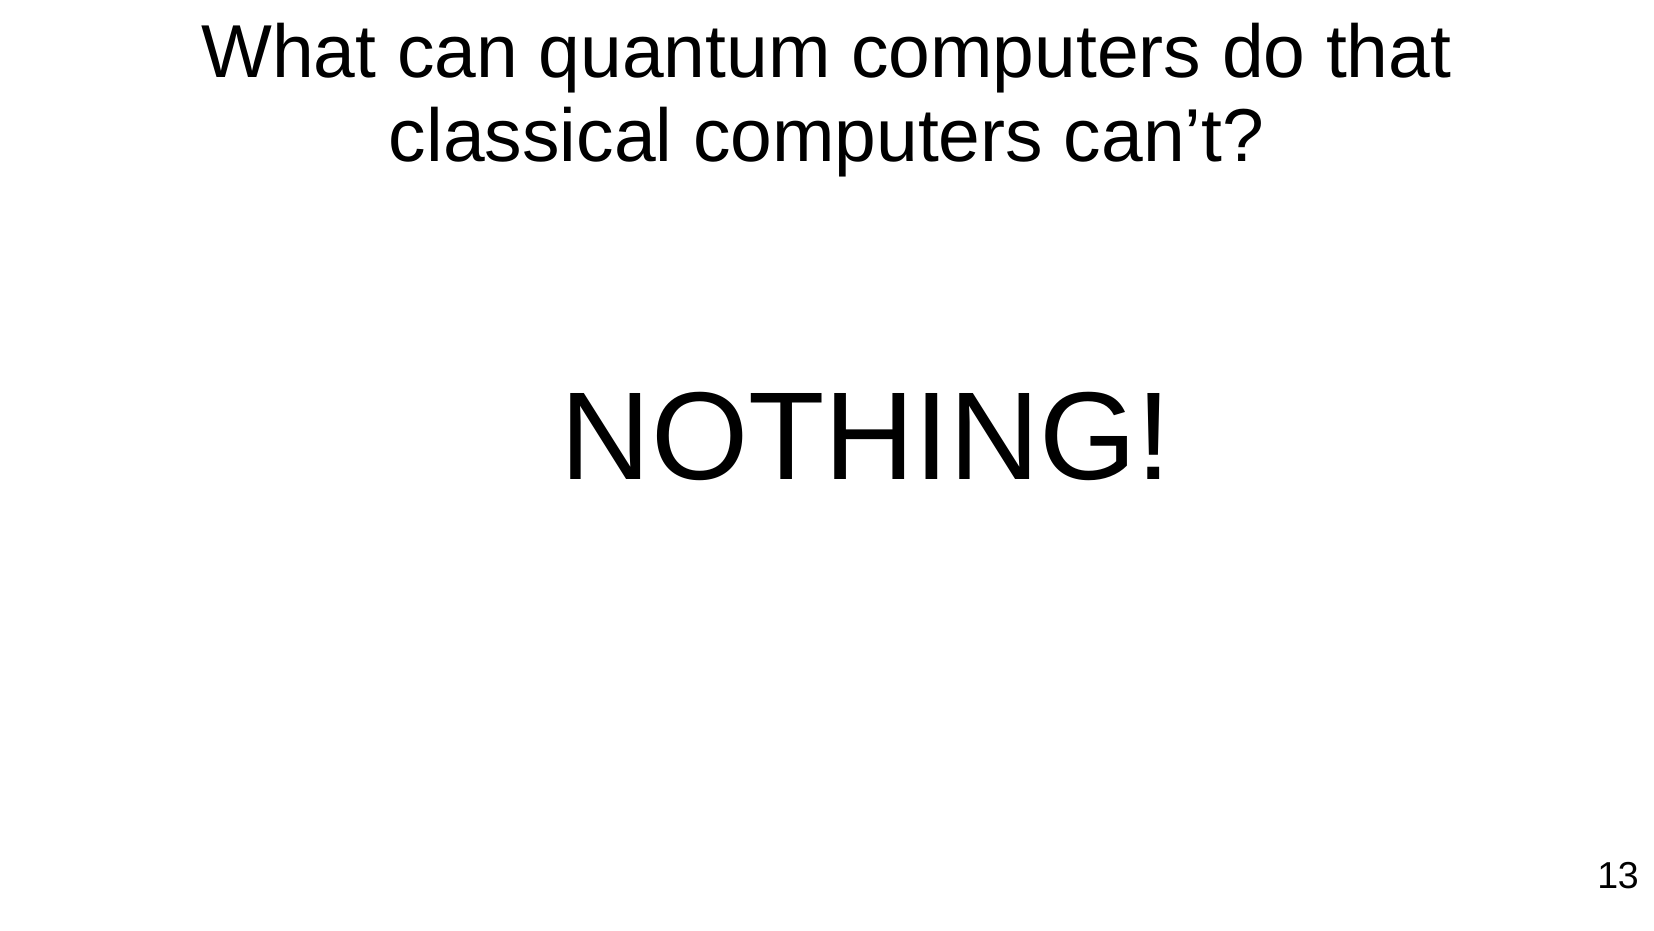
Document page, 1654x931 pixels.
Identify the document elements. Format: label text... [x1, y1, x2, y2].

title What can quantum computers do that classical computers can’t? [82, 9, 1571, 178]
list NOTHING! [86, 187, 1575, 826]
